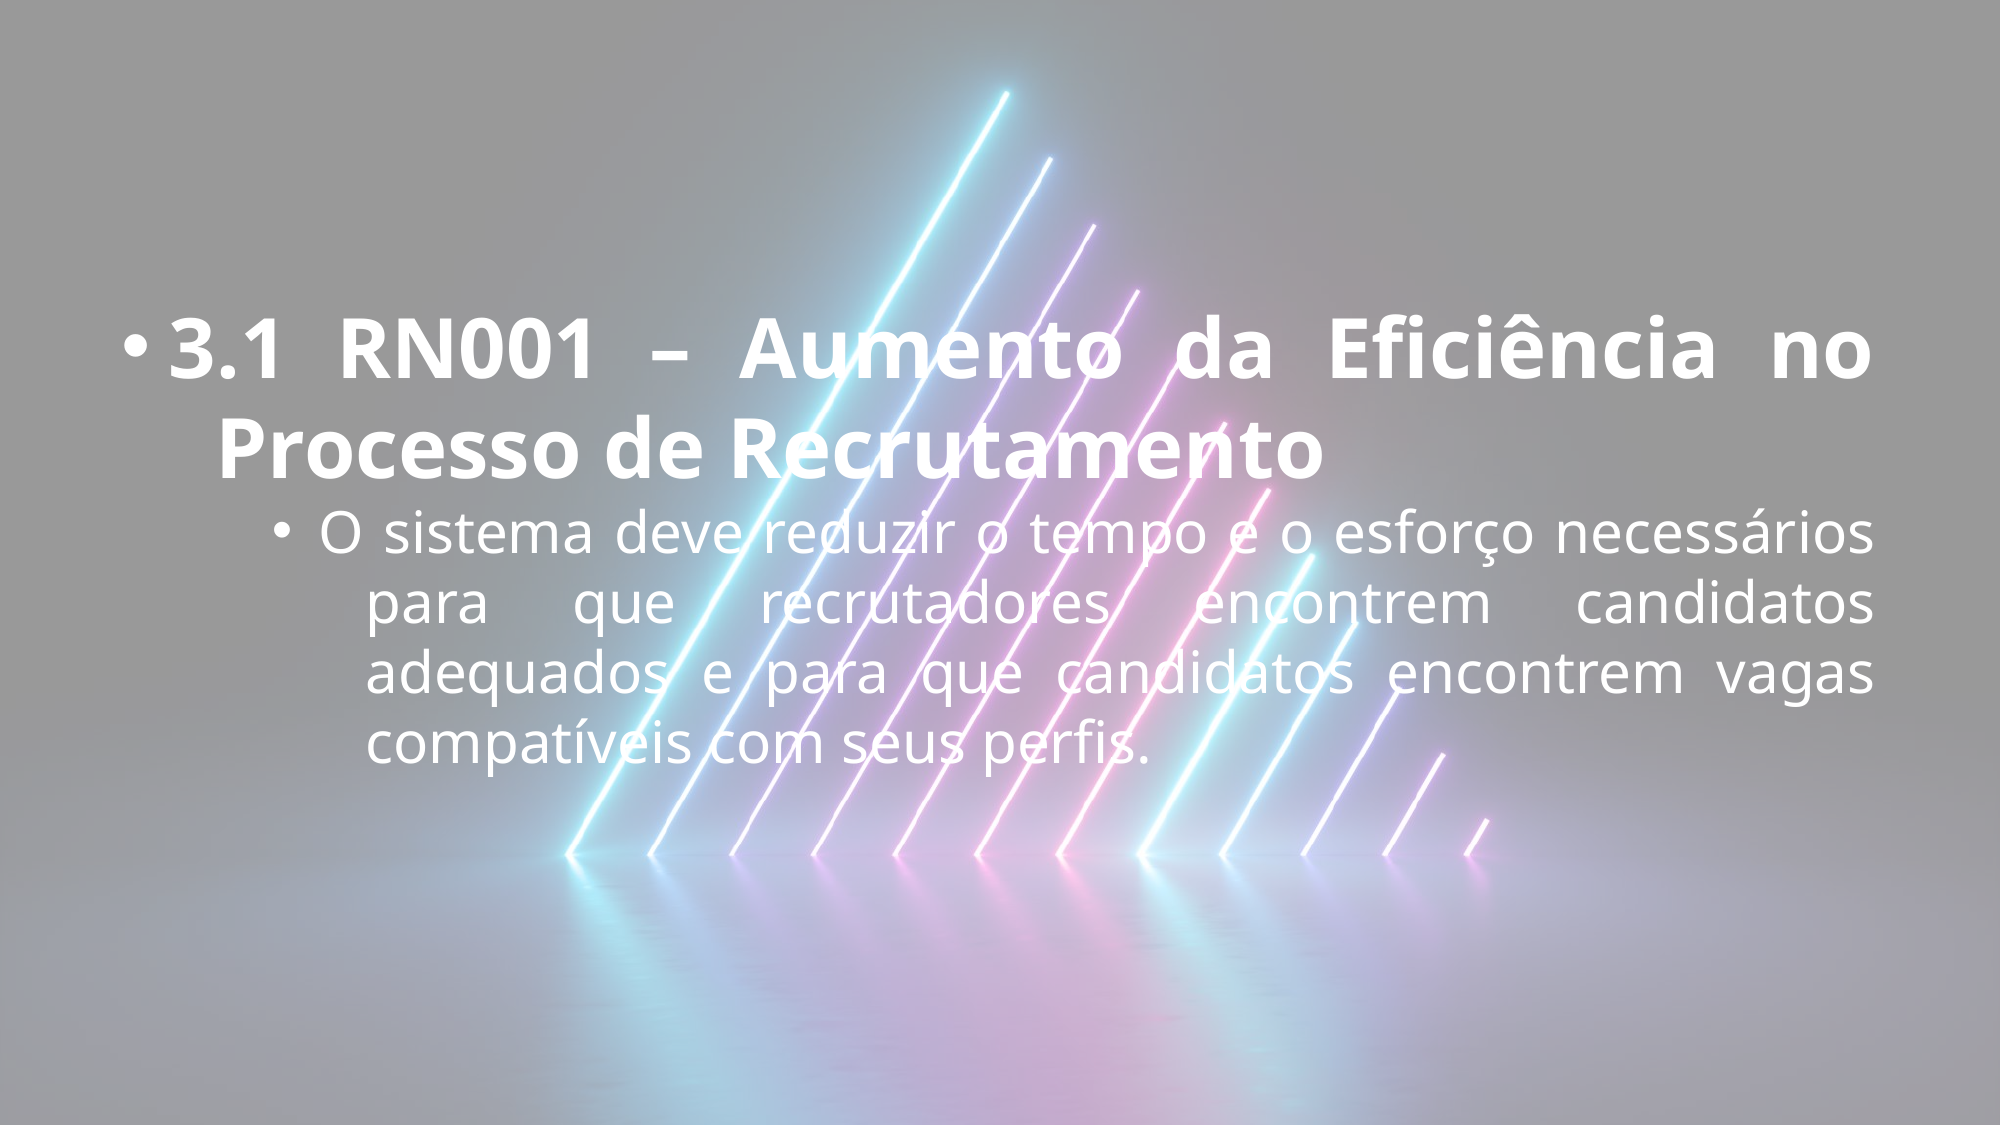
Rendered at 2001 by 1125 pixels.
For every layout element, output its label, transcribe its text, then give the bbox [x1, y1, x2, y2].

text_box 3.1 RN001 – Aumento da Eficiência no Processo de Recrutamento O sistema deve reduzir o tempo e o esforço necessários para que recrutadores encontrem candidatos adequados e para que candidatos encontrem vagas compatíveis com seus perfis. [106, 287, 1891, 838]
picture [0, 0, 2000, 1125]
